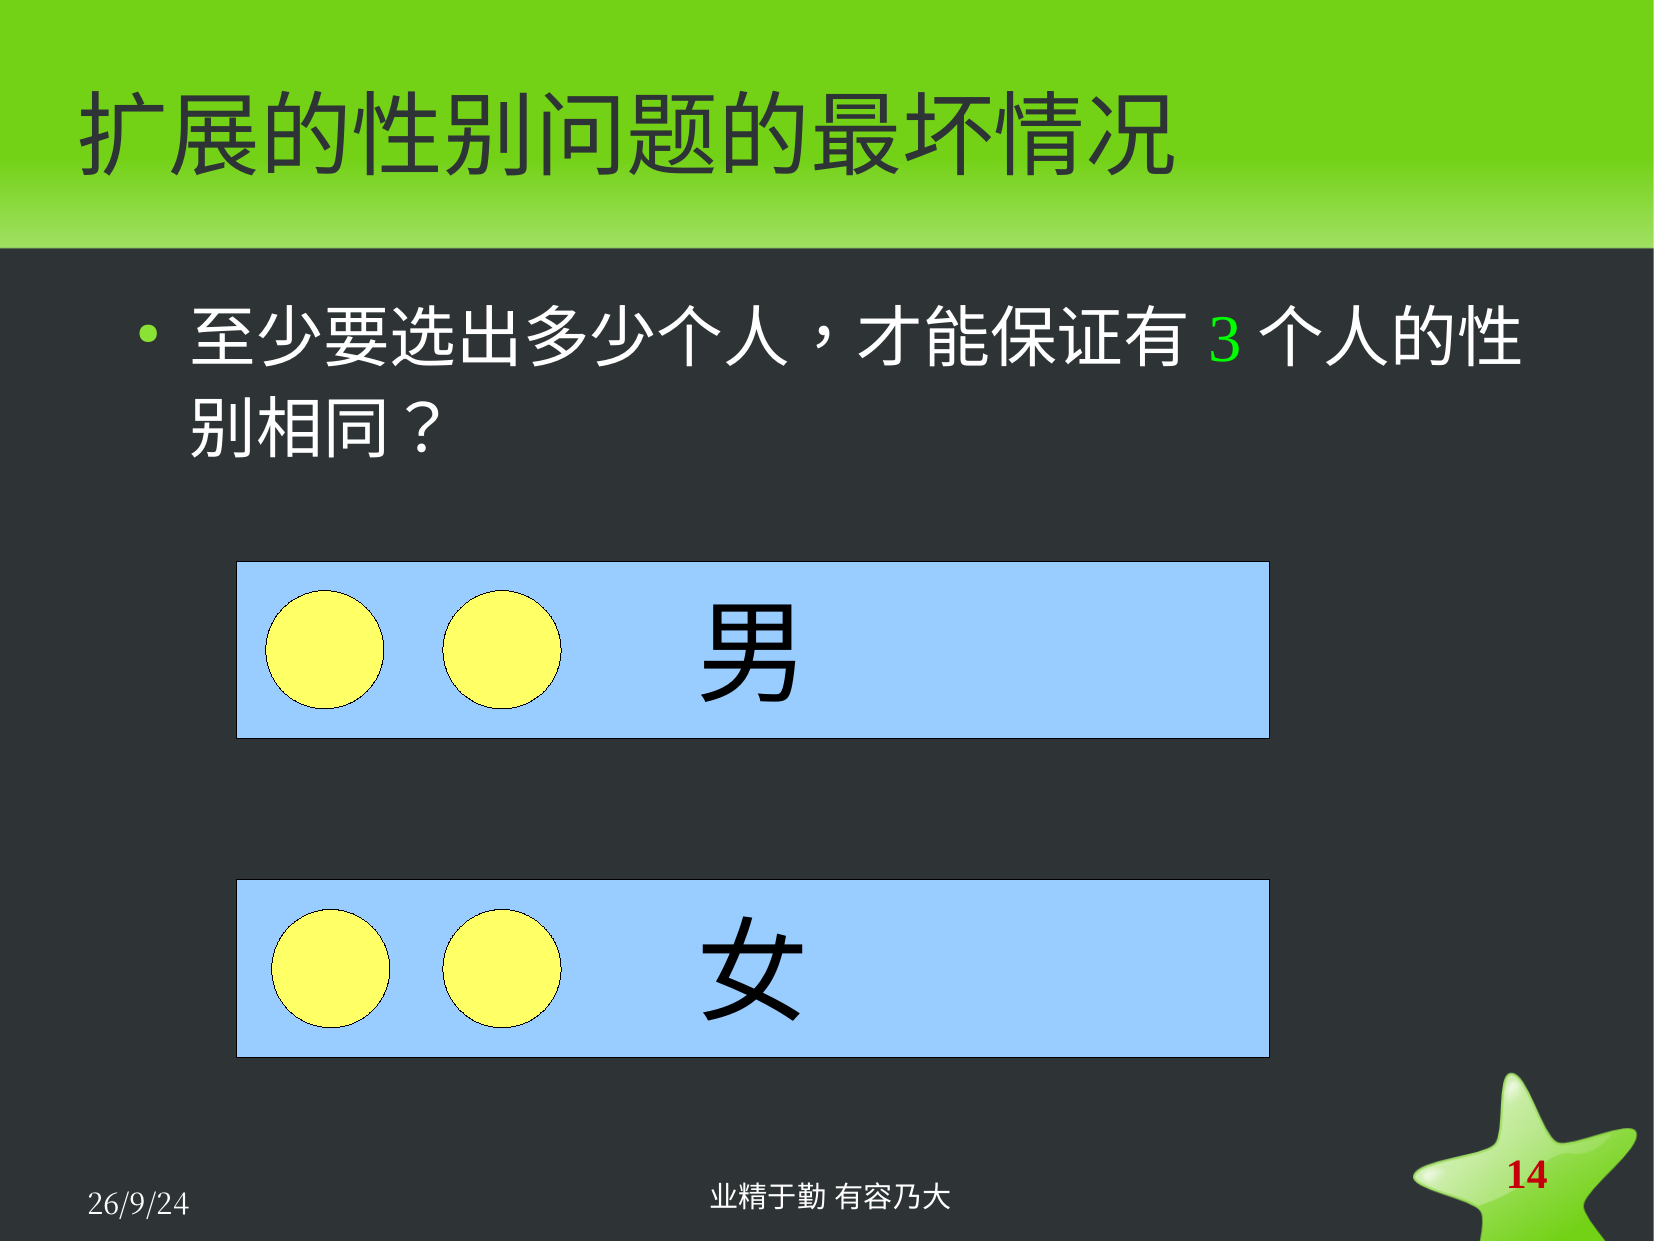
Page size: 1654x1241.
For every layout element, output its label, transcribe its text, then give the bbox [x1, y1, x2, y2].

text_box 女 [236, 879, 1270, 1058]
text_box [265, 590, 384, 709]
text_box 男 [236, 561, 1270, 739]
text_box [271, 909, 390, 1028]
title 扩展的性别问题的最坏情况 [76, 29, 1565, 237]
list 至少要选出多少个人，才能保证有3个人的性别相同？ [82, 290, 1571, 1109]
picture [0, 0, 1654, 1241]
text_box [442, 590, 562, 709]
text_box [442, 909, 562, 1028]
